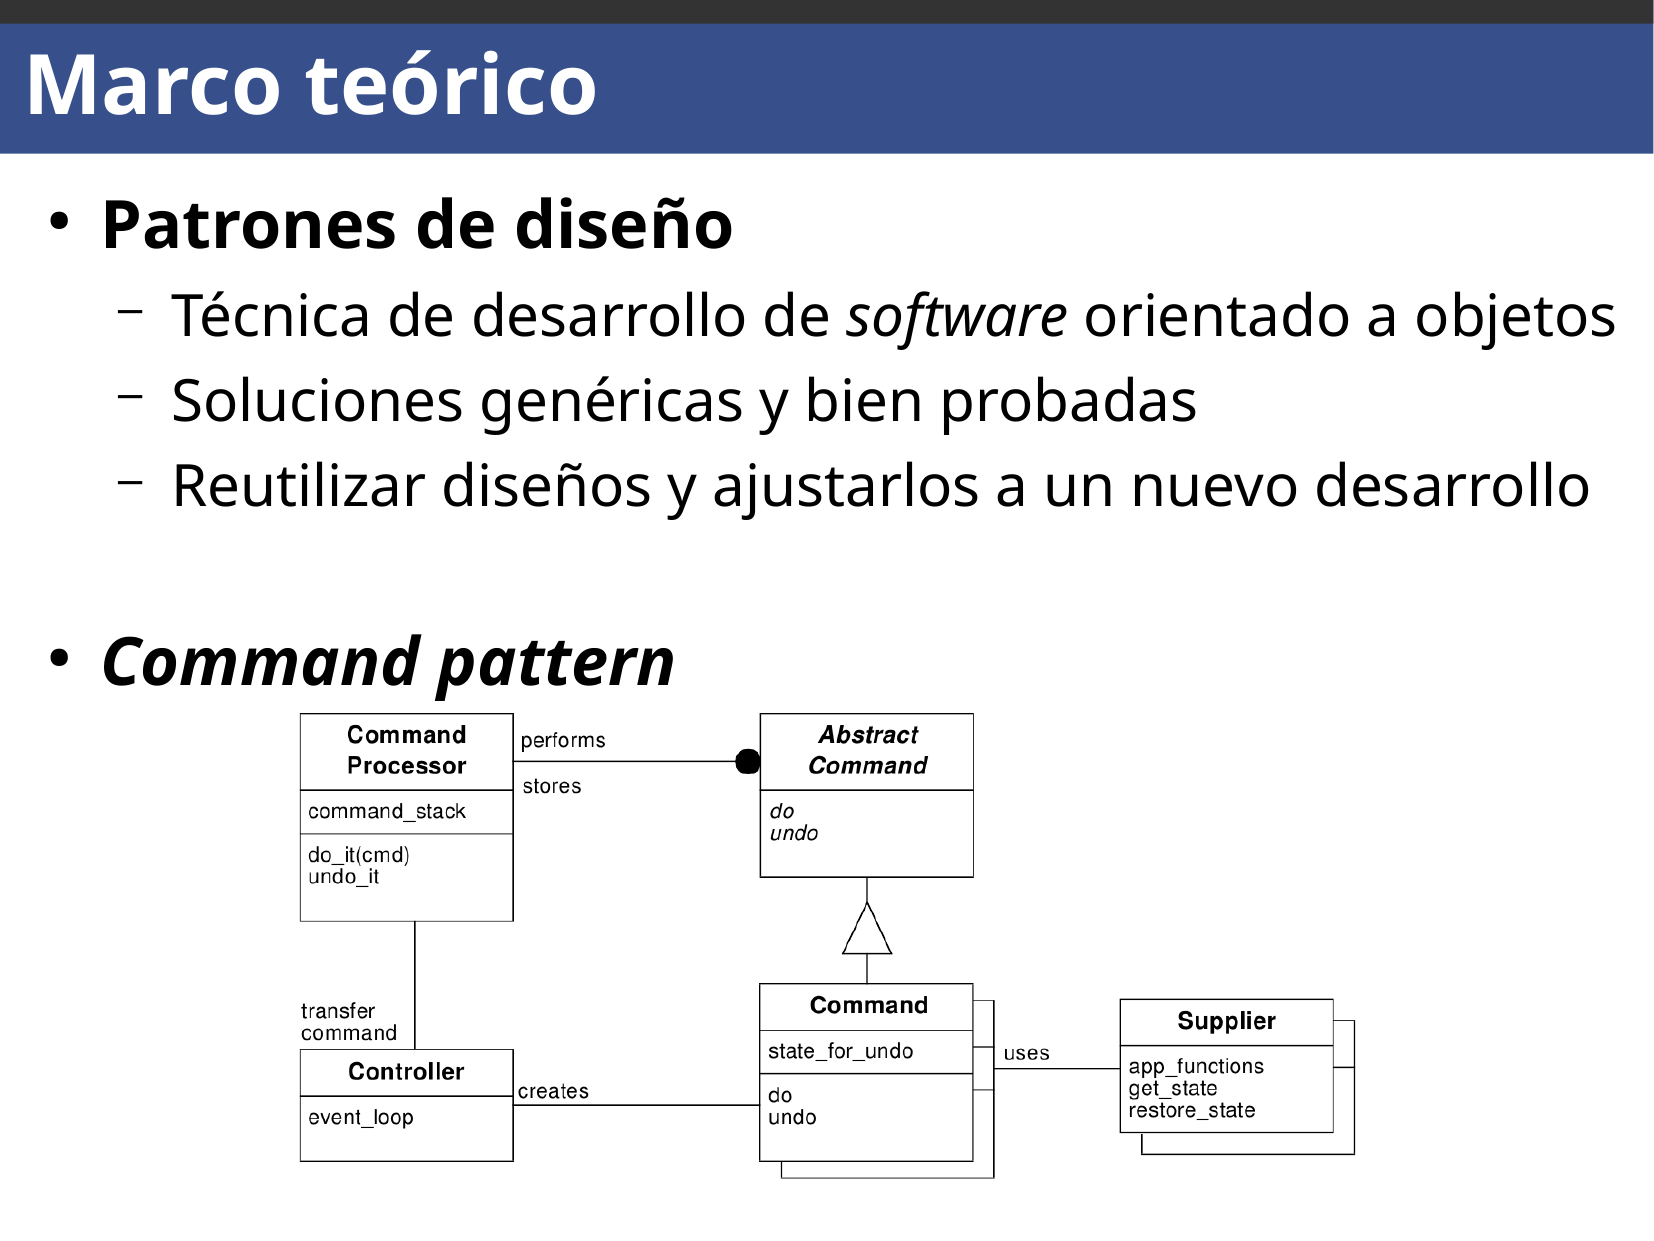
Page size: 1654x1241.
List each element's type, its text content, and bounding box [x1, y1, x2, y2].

list Patrones de diseño Técnica de desarrollo de software orientado a objetos Soluciones genéricas y bien probadas Reutilizar diseños y ajustarlos a un nuevo desarrollo Command pattern [29, 177, 1625, 660]
title Marco teórico [23, 17, 1630, 148]
picture [291, 705, 1363, 1188]
